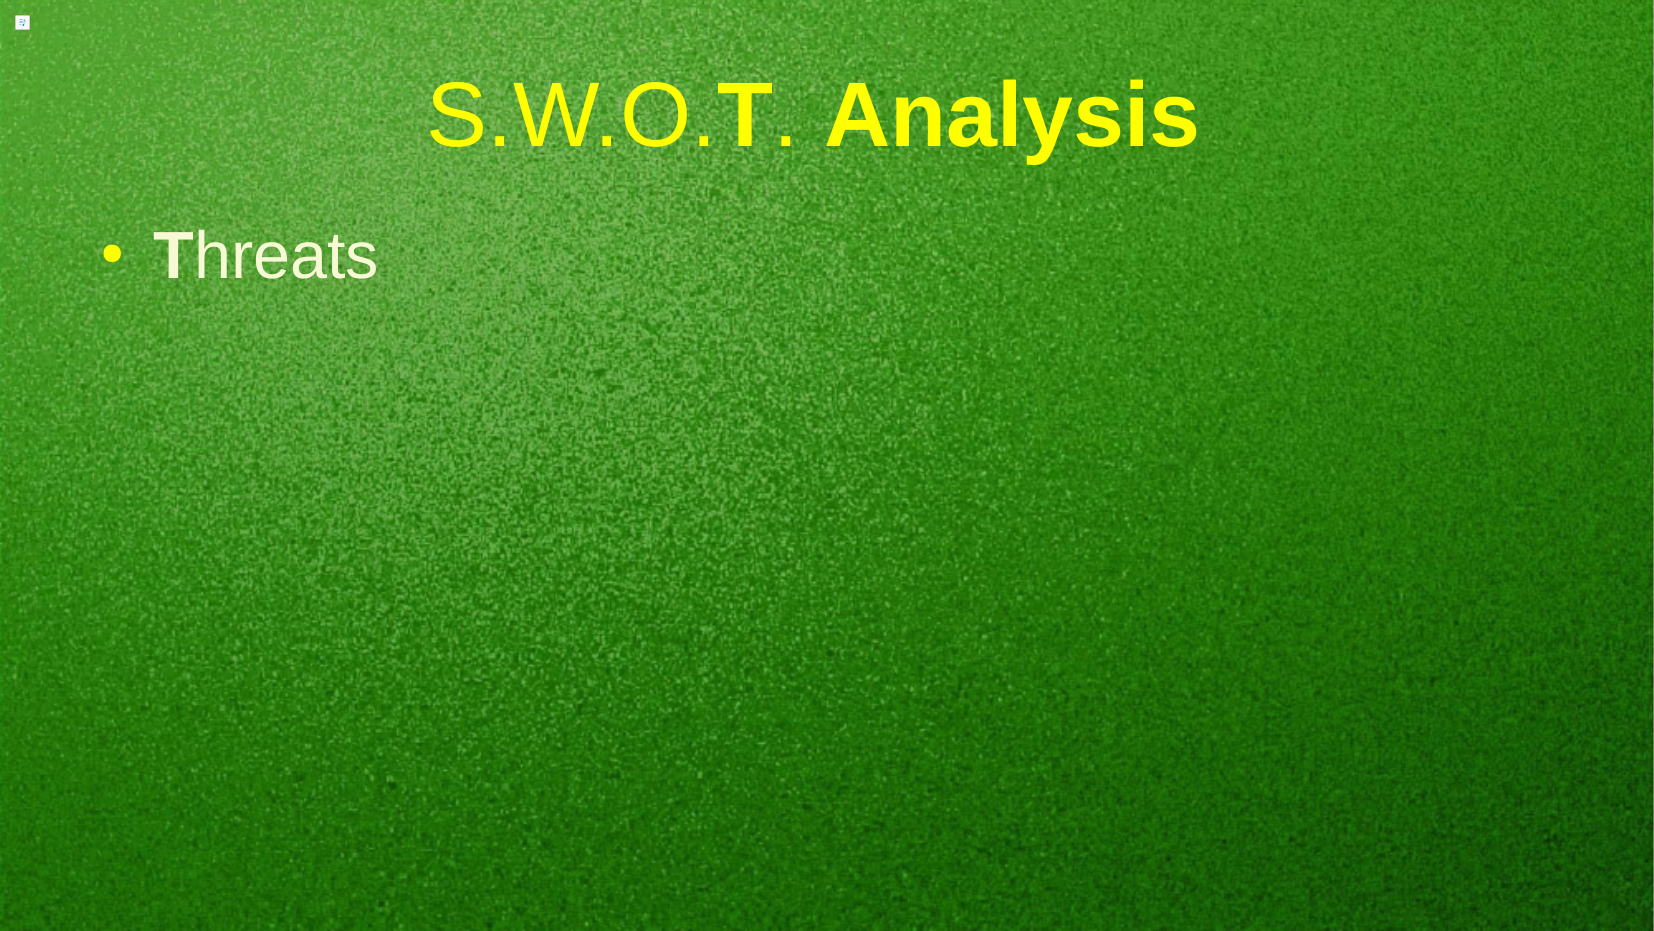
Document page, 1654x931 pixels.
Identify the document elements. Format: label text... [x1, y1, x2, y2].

list Threats [82, 217, 1571, 758]
text_box [15, 15, 31, 31]
title S.W.O.T. Analysis [82, 37, 1571, 193]
picture [0, 0, 1654, 931]
